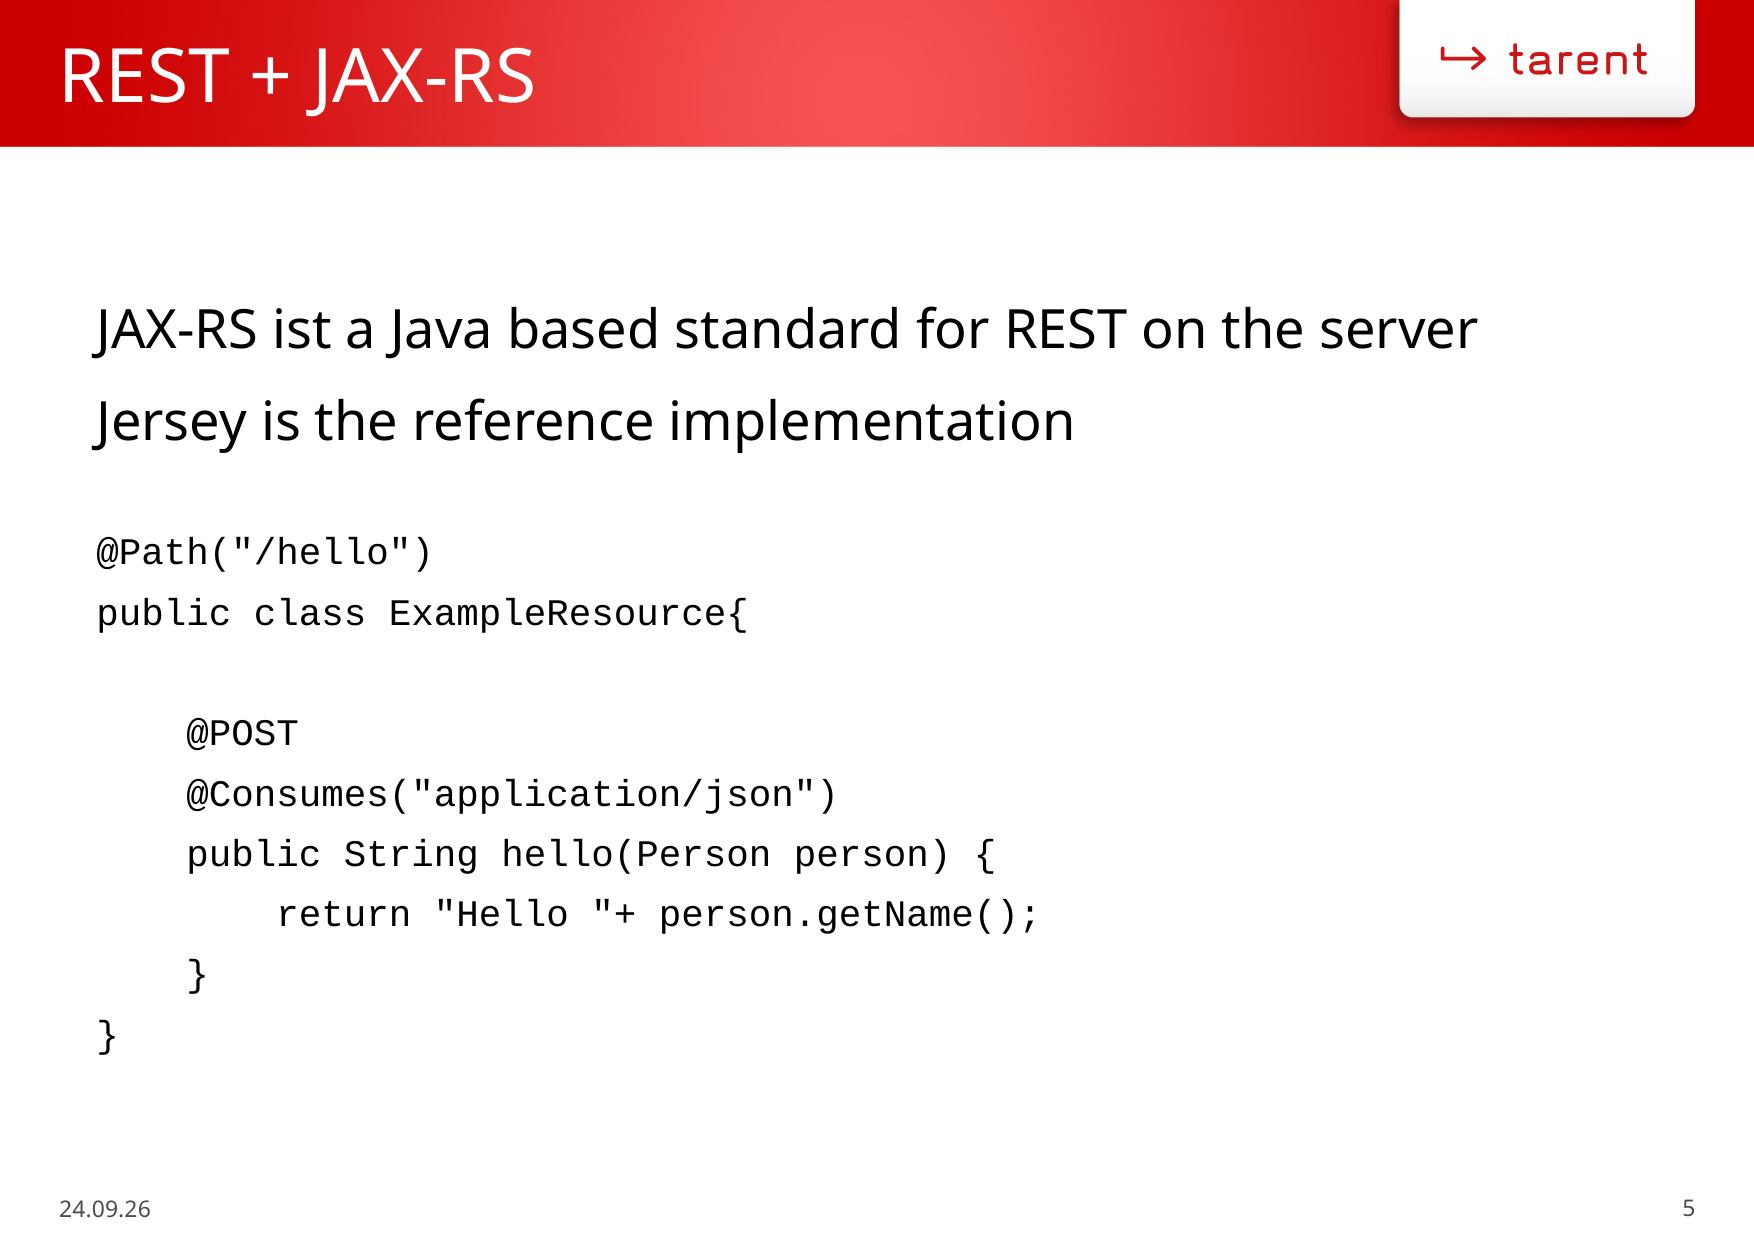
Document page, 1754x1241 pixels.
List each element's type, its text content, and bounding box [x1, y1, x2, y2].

title REST + JAX-RS [59, 0, 1638, 177]
picture [0, 0, 1754, 1240]
list JAX-RS ist a Java based standard for REST on the server Jersey is the reference implementation @Path("/hello") public class ExampleResource{ @POST @Consumes("application/json") public String hello(Person person) { return "Hello "+ person.getName(); } } [41, 290, 1673, 1182]
